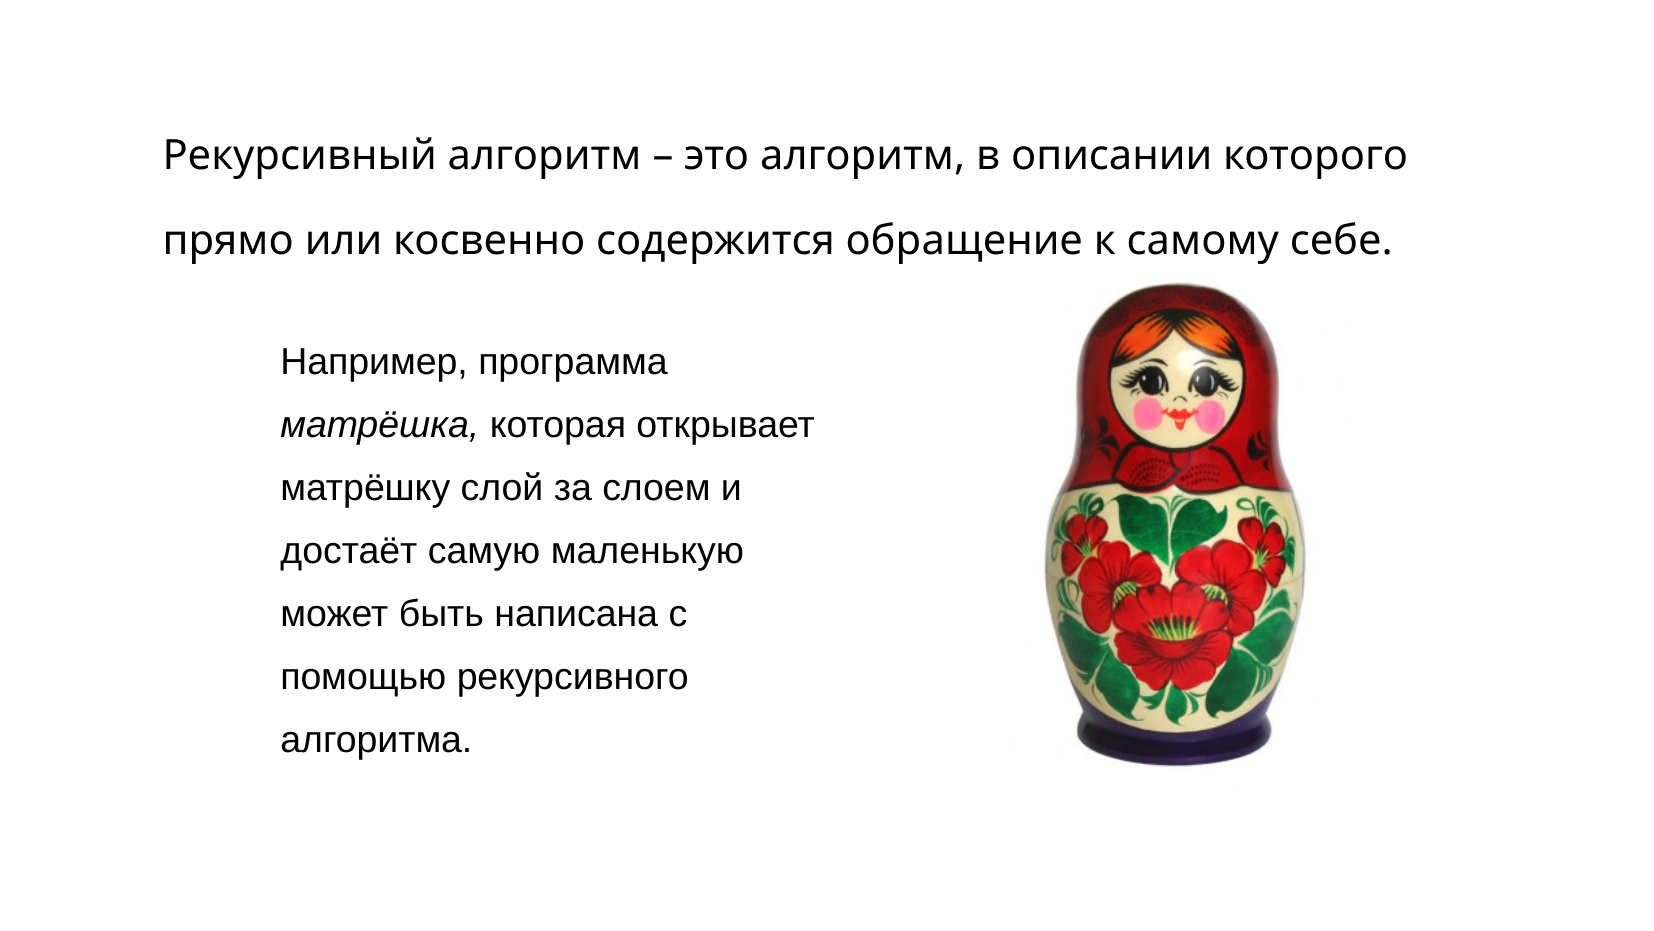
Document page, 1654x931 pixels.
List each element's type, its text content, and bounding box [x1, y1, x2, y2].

text_box Рекурсивный алгоритм – это алгоритм, в описании которого прямо или косвенно содержится обращение к самому себе. [147, 88, 1595, 266]
picture [1003, 265, 1359, 798]
text_box Например, программа матрёшка, которая открывает матрёшку слой за слоем и достаёт самую маленькую может быть написана с помощью рекурсивного алгоритма. [265, 312, 857, 768]
